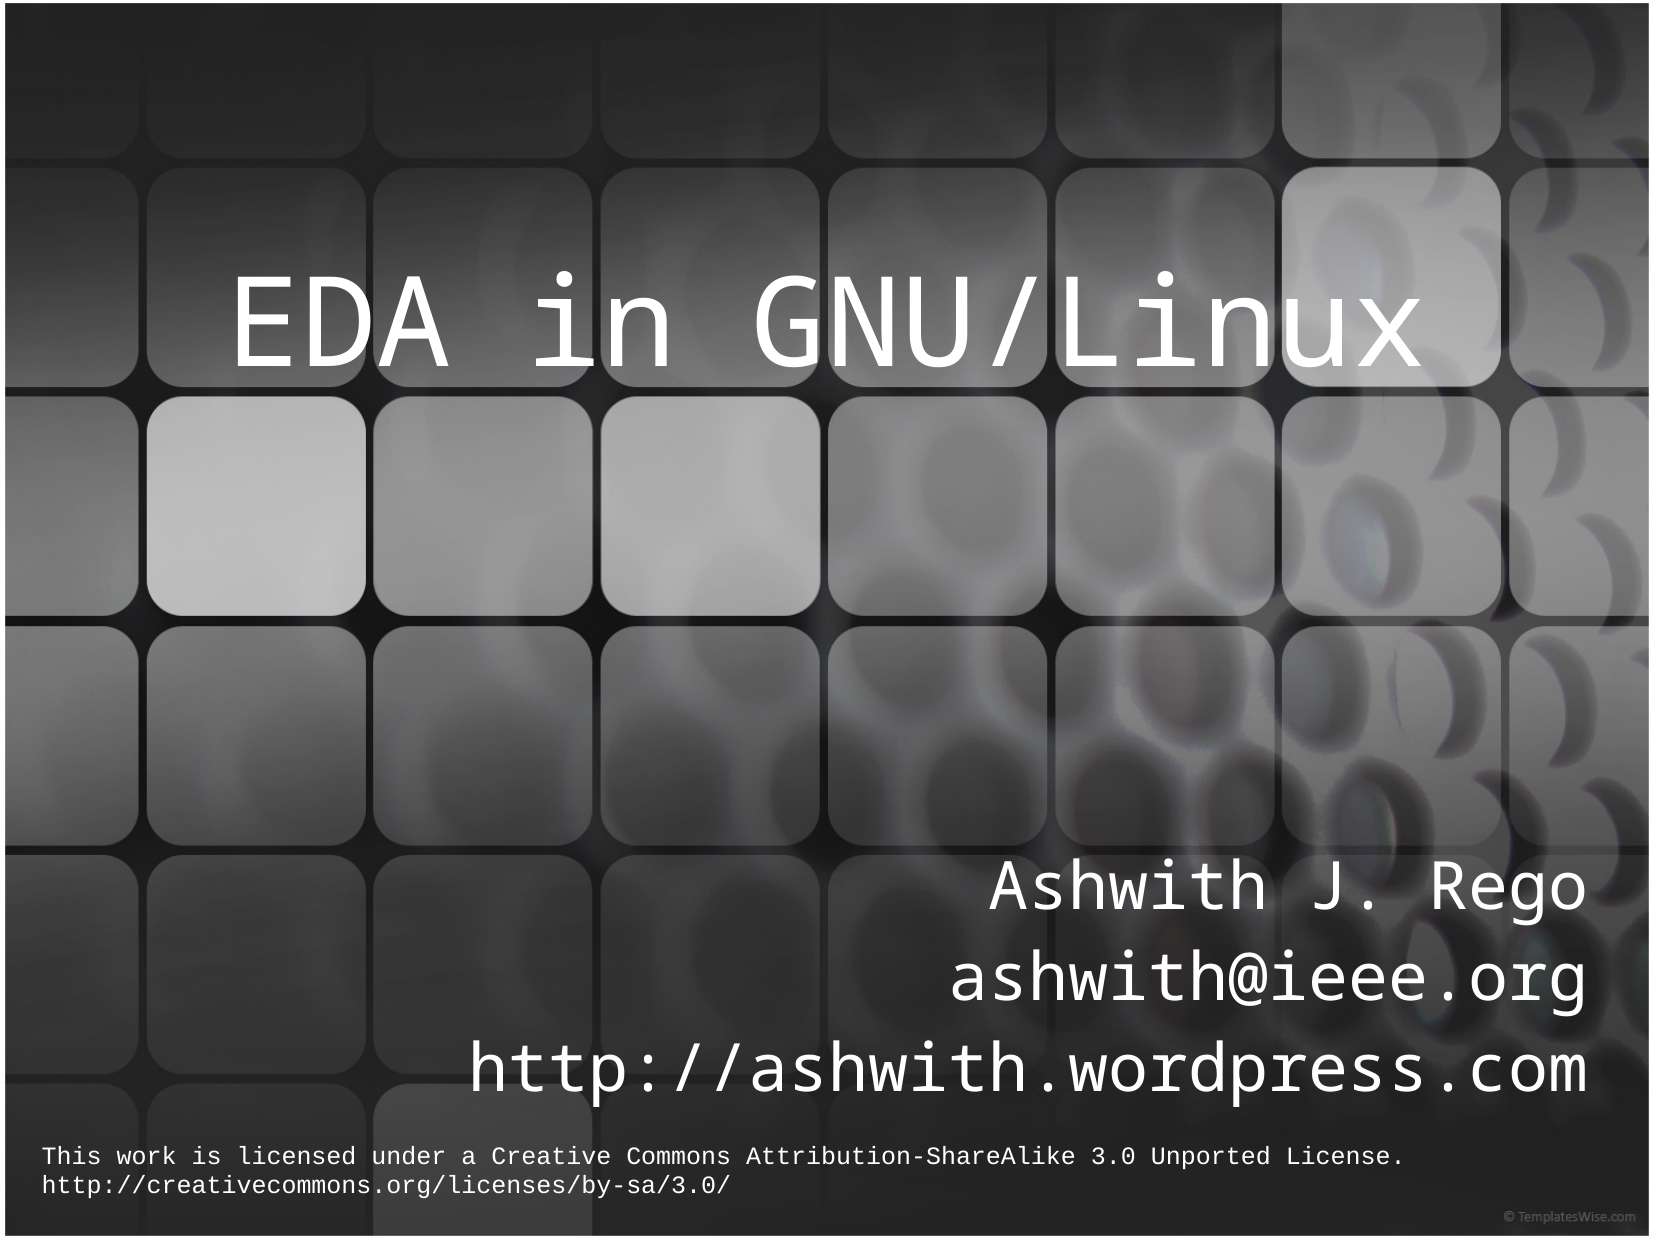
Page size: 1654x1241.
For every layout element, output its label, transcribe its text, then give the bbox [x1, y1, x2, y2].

text_box This work is licensed under a Creative Commons Attribution-ShareAlike 3.0 Unported License. http://creativecommons.org/licenses/by-sa/3.0/ [26, 1136, 1499, 1235]
title EDA in GNU/Linux [82, 214, 1571, 422]
subtitle Ashwith J. Rego ashwith@ieee.org http://ashwith.wordpress.com [435, 792, 1589, 1158]
picture [0, 0, 1654, 1241]
